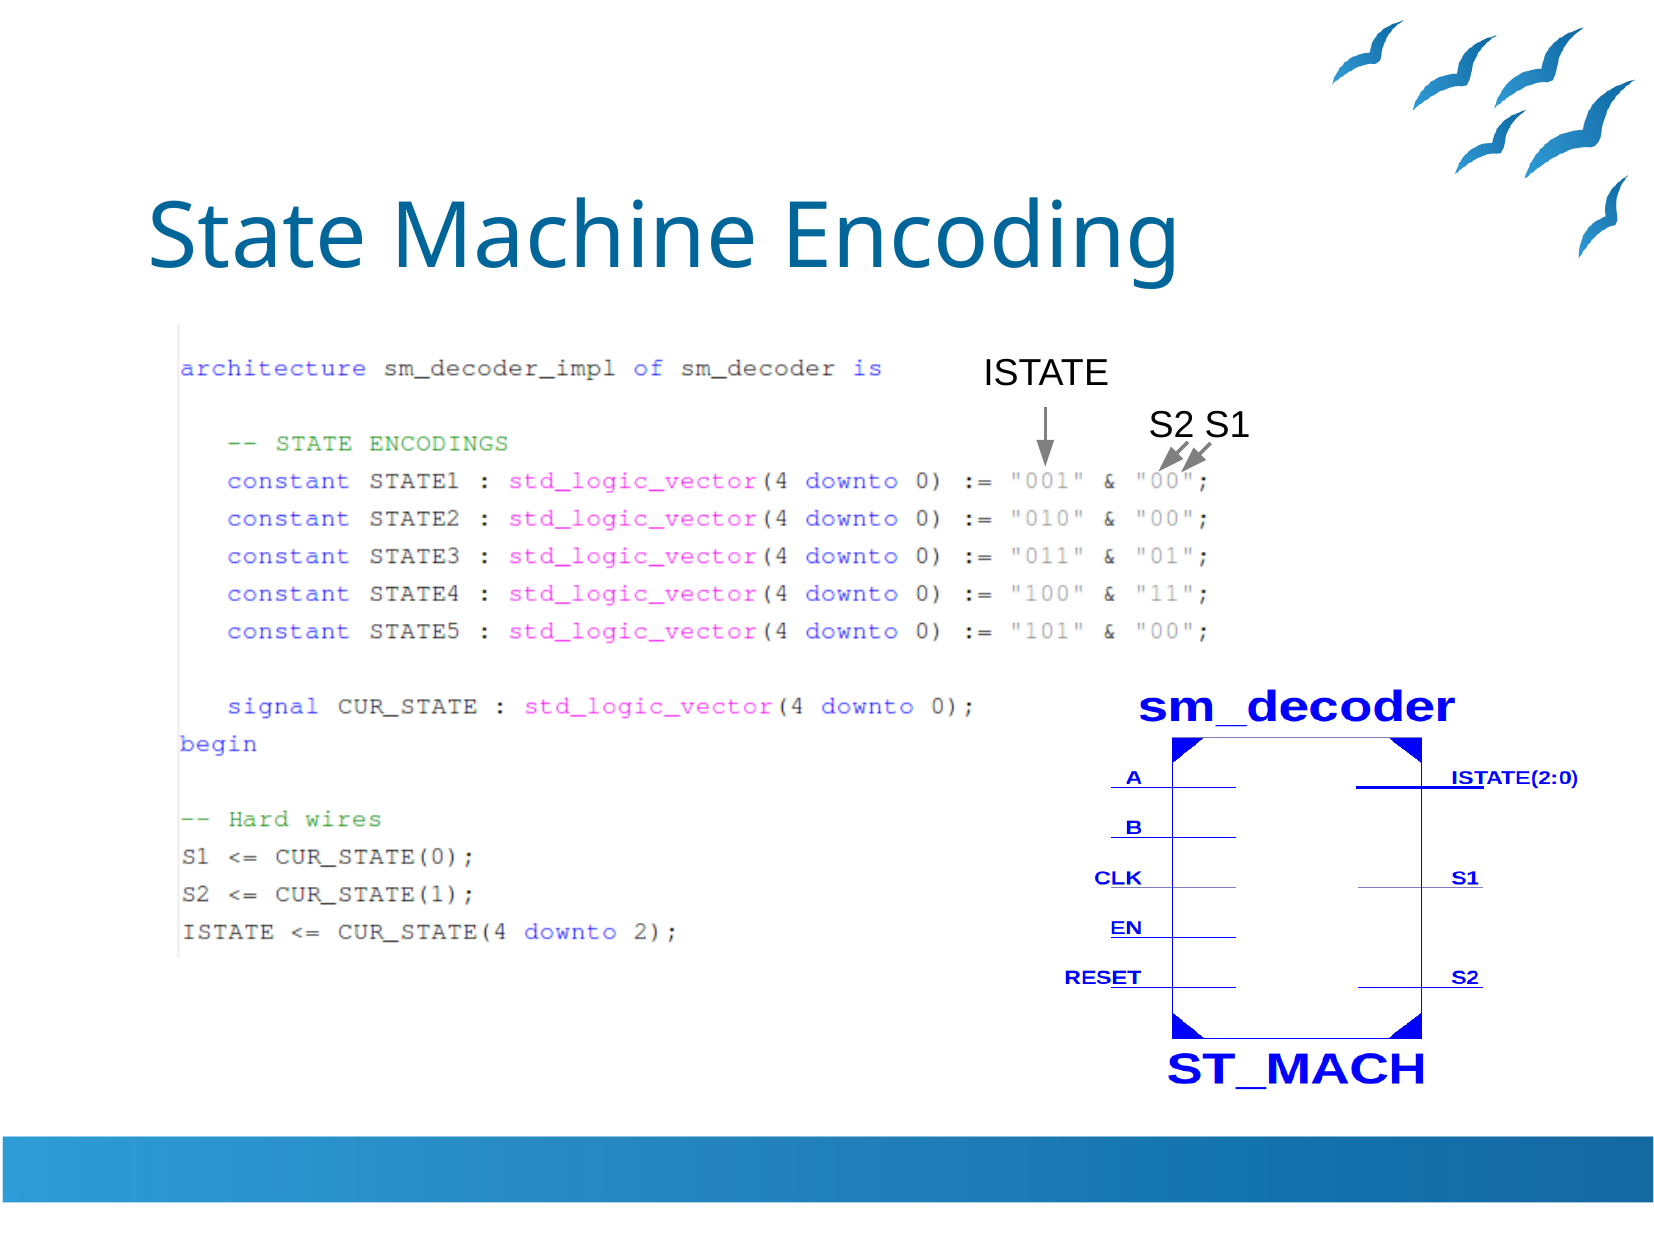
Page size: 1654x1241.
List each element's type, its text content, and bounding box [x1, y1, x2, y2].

picture [0, 0, 1654, 1241]
text_box S2 S1 [1133, 395, 1266, 453]
text_box ISTATE [968, 344, 1124, 402]
title State Machine Encoding [147, 177, 1506, 287]
